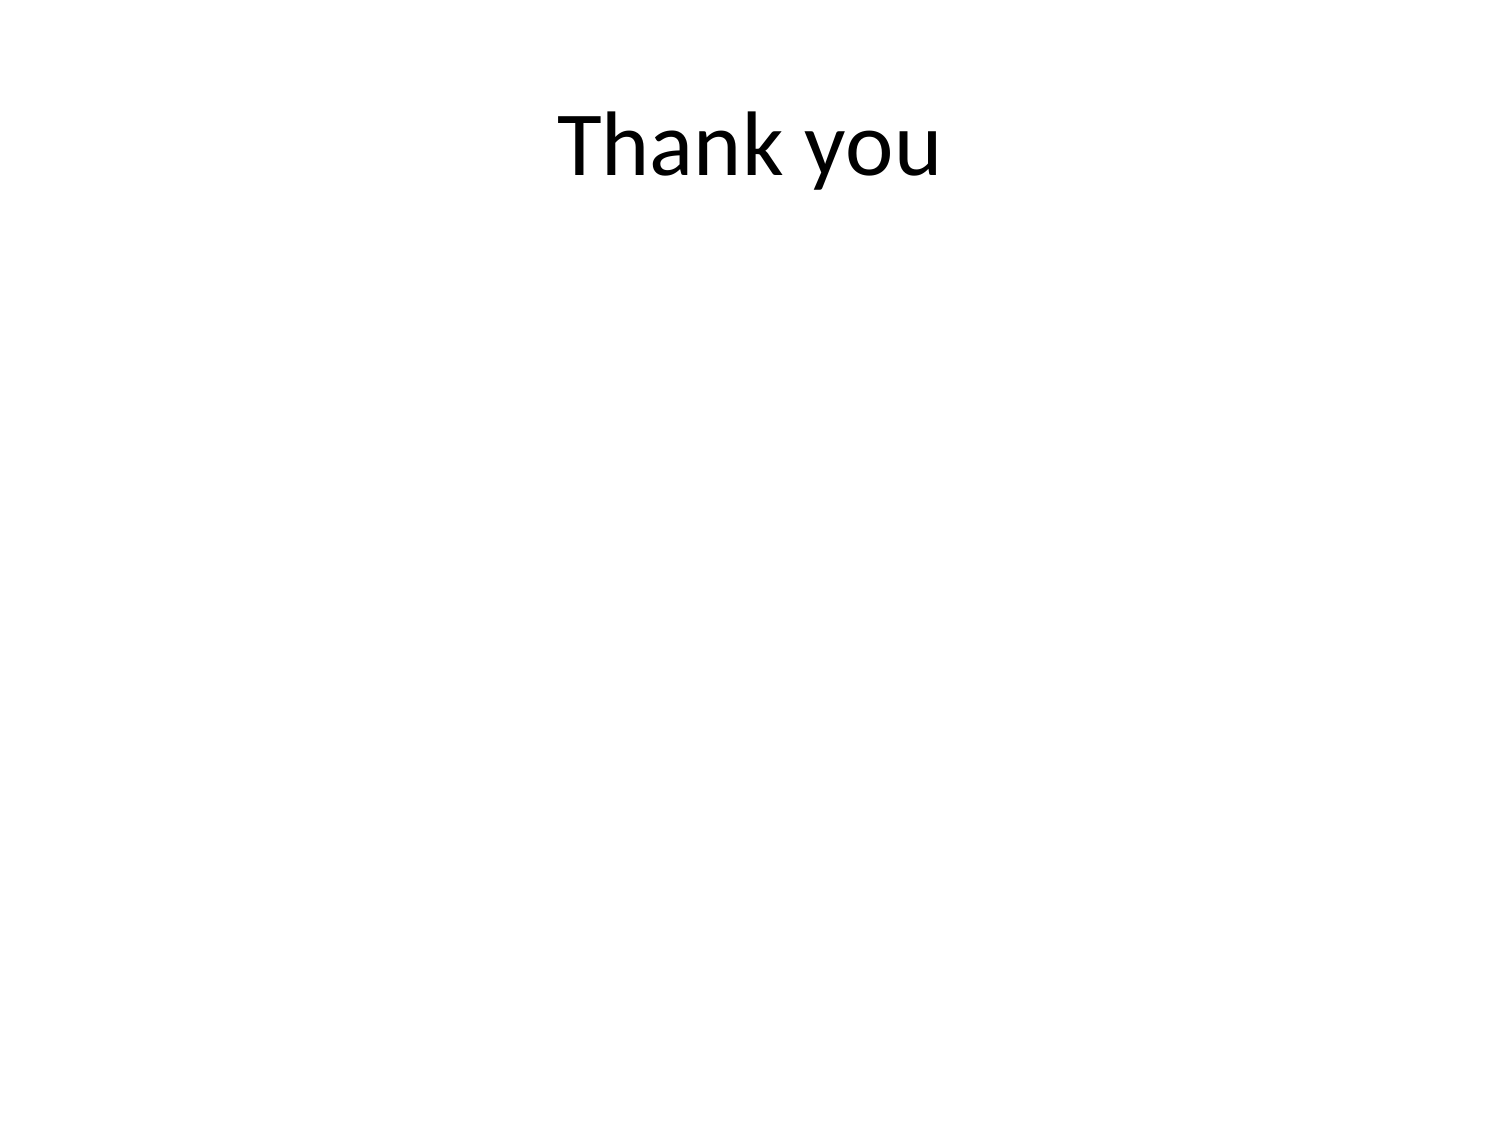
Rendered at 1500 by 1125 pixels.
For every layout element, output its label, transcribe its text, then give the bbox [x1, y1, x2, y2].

title Thank you [75, 45, 1426, 233]
